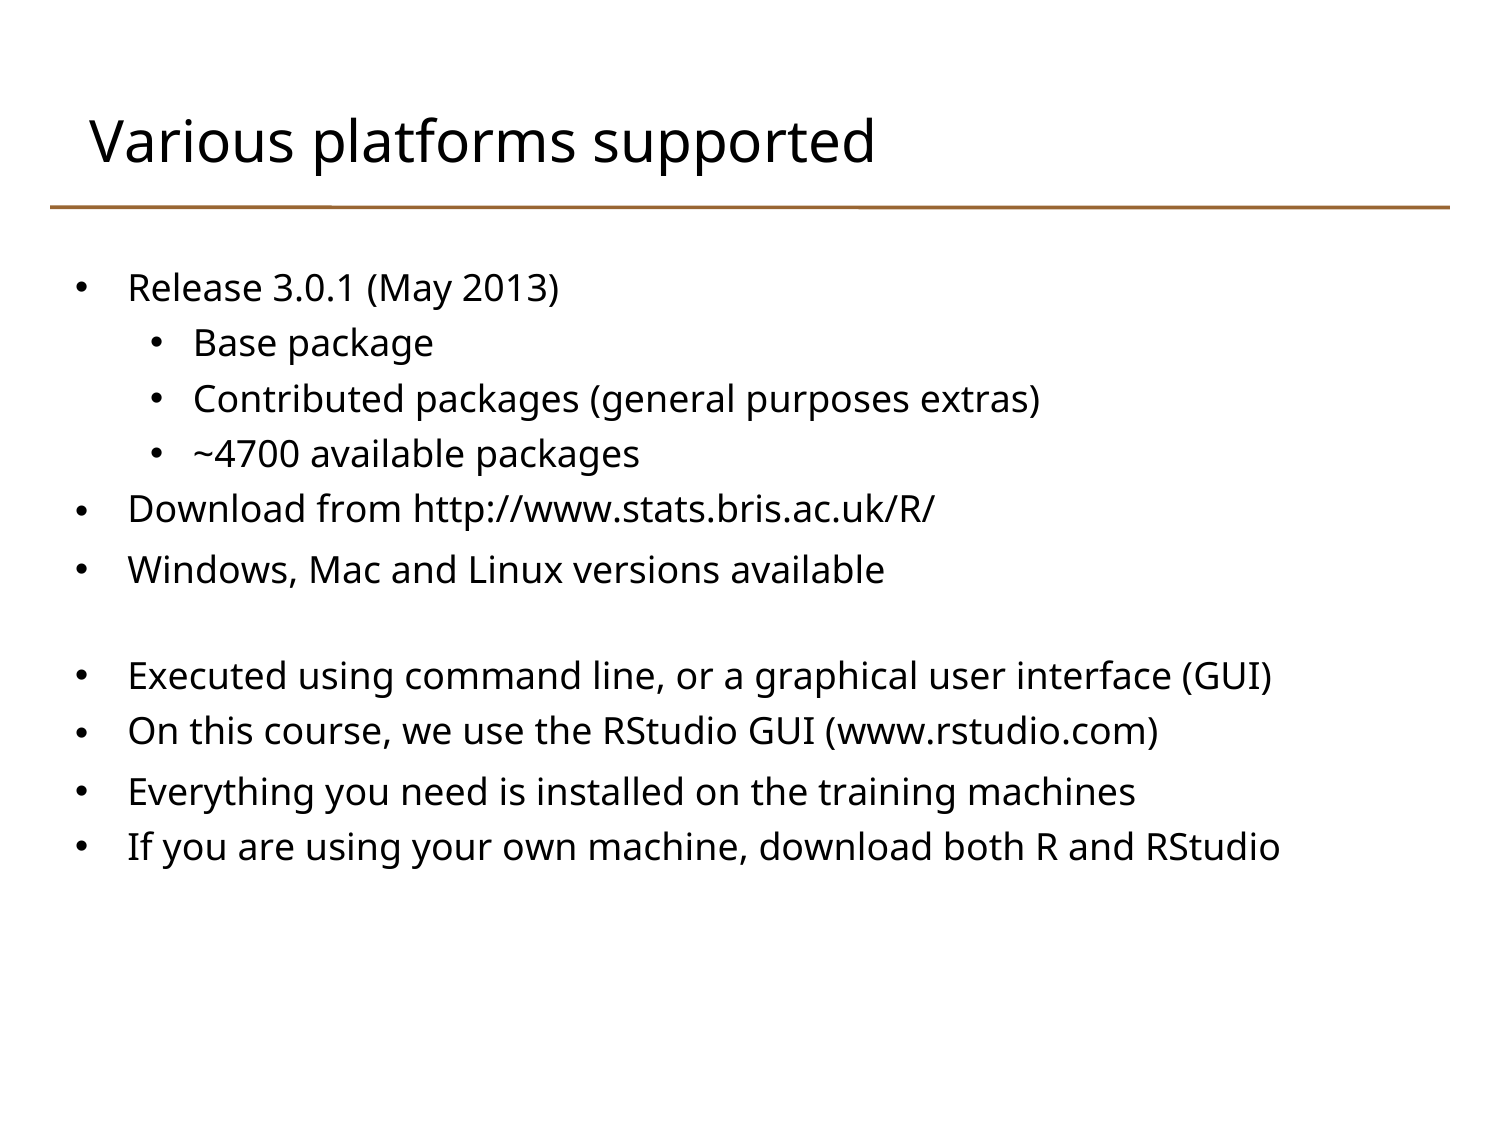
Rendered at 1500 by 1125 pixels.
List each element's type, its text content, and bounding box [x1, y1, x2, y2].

text_box Release 3.0.1 (May 2013) Base package Contributed packages (general purposes extras) ~4700 available packages Download from http://www.stats.bris.ac.uk/R/ Windows, Mac and Linux versions available Executed using command line, or a graphical user interface (GUI) On this course, we use the RStudio GUI (www.rstudio.com) Everything you need is installed on the training machines If you are using your own machine, download both R and RStudio [75, 263, 1425, 1006]
text_box Various platforms supported [75, 44, 1425, 233]
